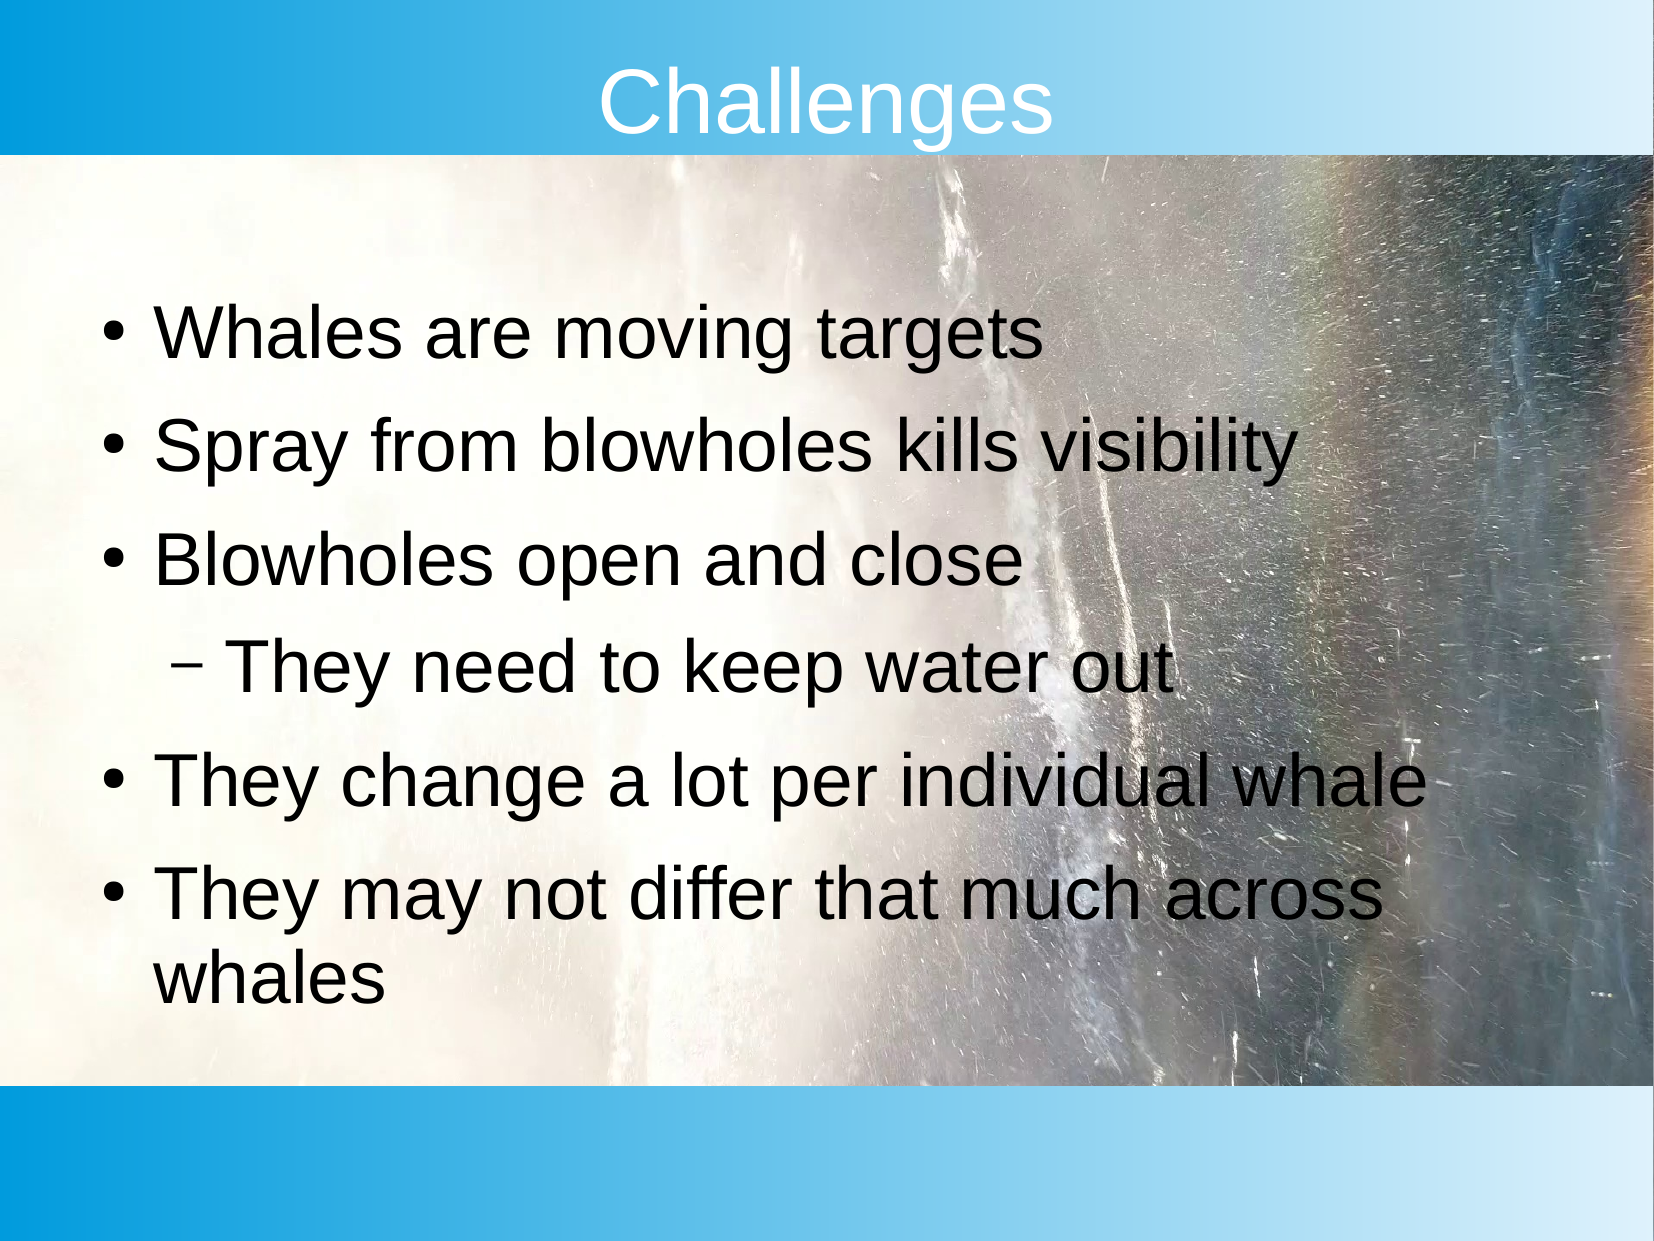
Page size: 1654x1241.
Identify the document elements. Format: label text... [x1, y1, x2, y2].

list Whales are moving targets Spray from blowholes kills visibility Blowholes open and close They need to keep water out They change a lot per individual whale They may not differ that much across whales [82, 290, 1571, 1010]
title Challenges [82, 49, 1571, 155]
picture [0, 0, 1654, 1241]
